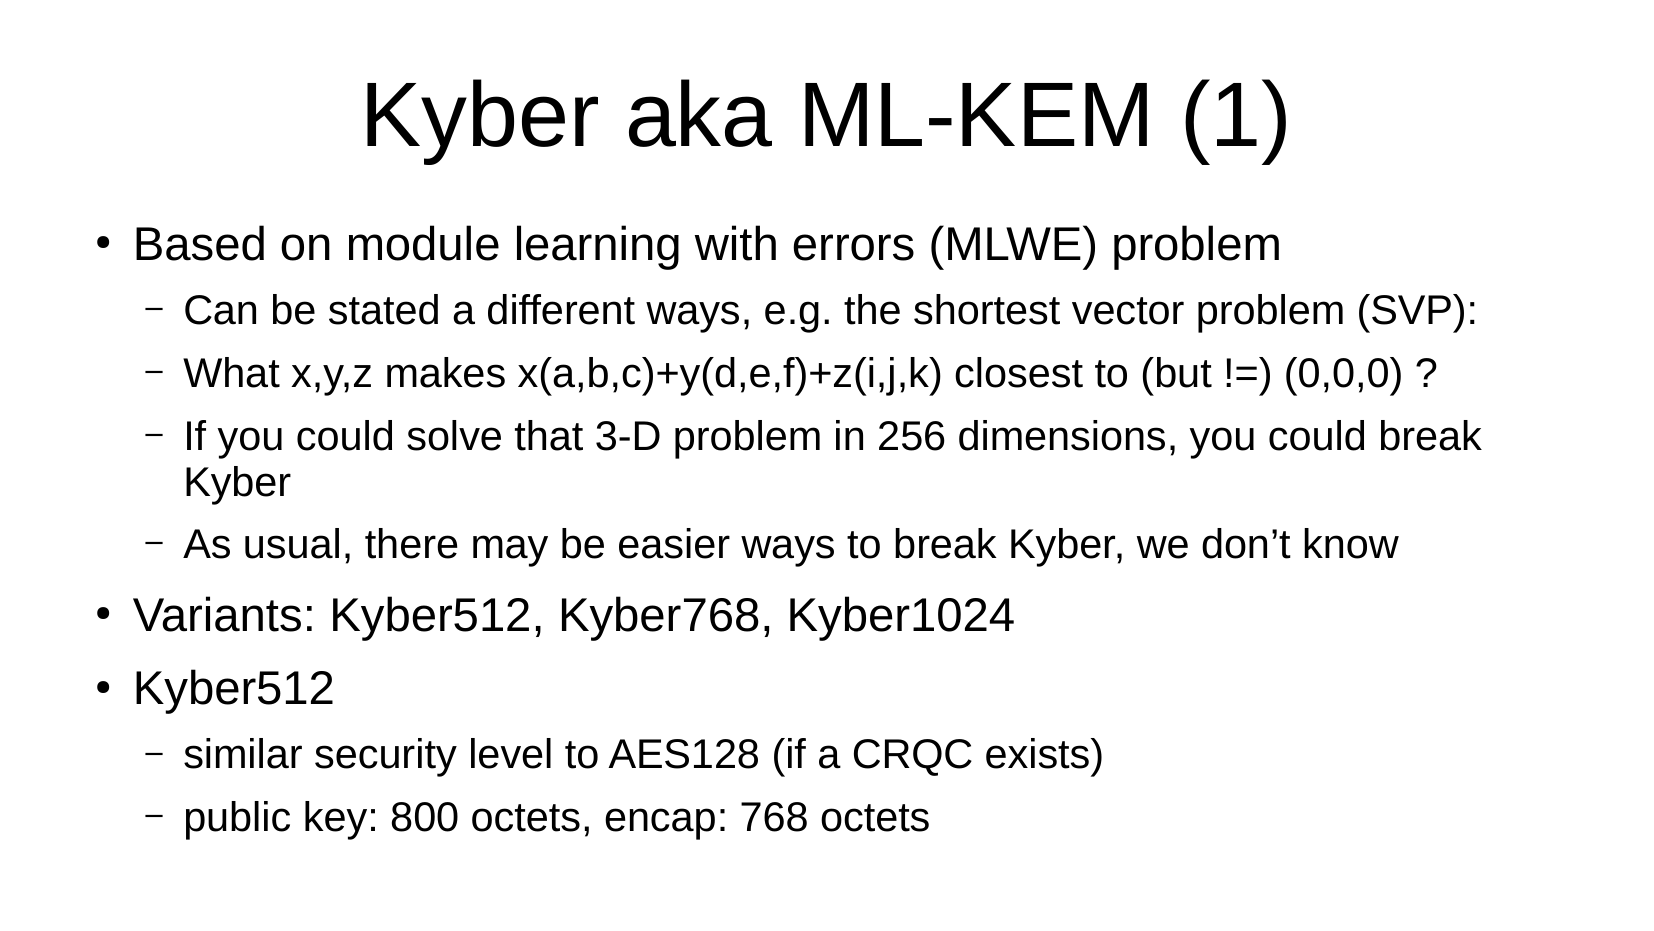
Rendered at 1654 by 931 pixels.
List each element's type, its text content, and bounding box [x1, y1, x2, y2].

title Kyber aka ML-KEM (1) [82, 37, 1571, 193]
list Based on module learning with errors (MLWE) problem Can be stated a different ways, e.g. the shortest vector problem (SVP): What x,y,z makes x(a,b,c)+y(d,e,f)+z(i,j,k) closest to (but !=) (0,0,0) ? If you could solve that 3-D problem in 256 dimensions, you could break Kyber As usual, there may be easier ways to break Kyber, we don’t know Variants: Kyber512, Kyber768, Kyber1024 Kyber512 similar security level to AES128 (if a CRQC exists) public key: 800 octets, encap: 768 octets [82, 217, 1571, 843]
